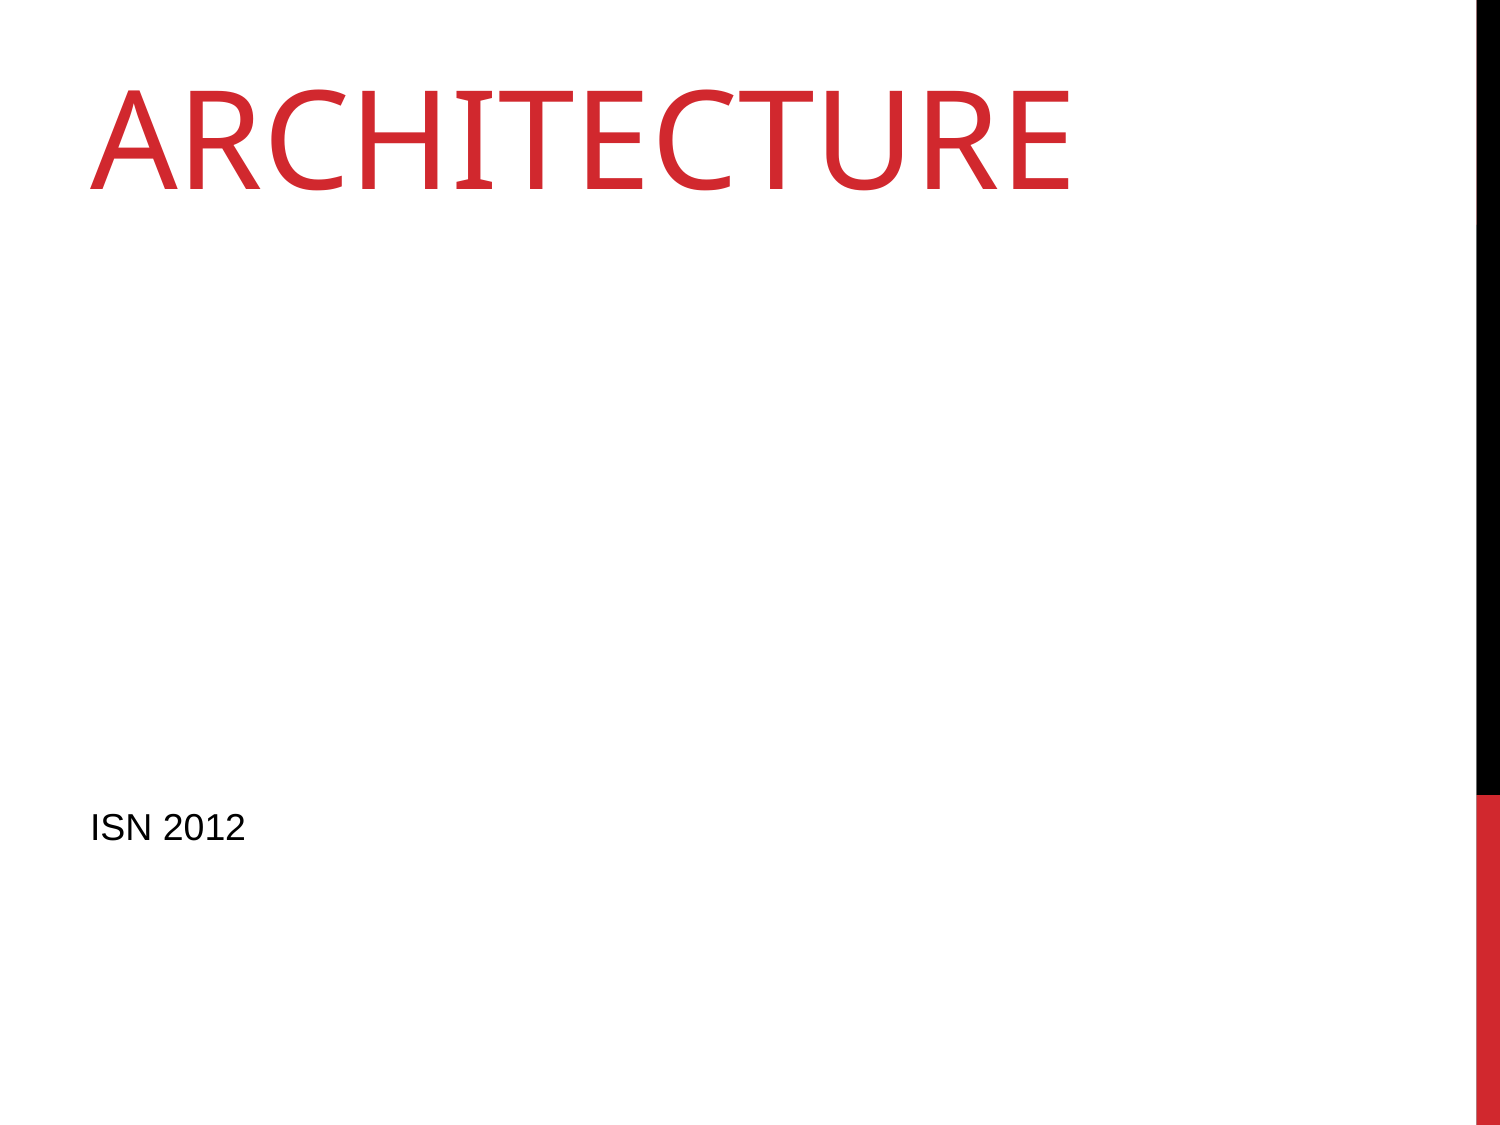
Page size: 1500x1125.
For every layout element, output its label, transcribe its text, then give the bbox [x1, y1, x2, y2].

text_box ISN 2012 [74, 787, 1200, 938]
title ARCHITECTURE [75, 37, 1350, 788]
